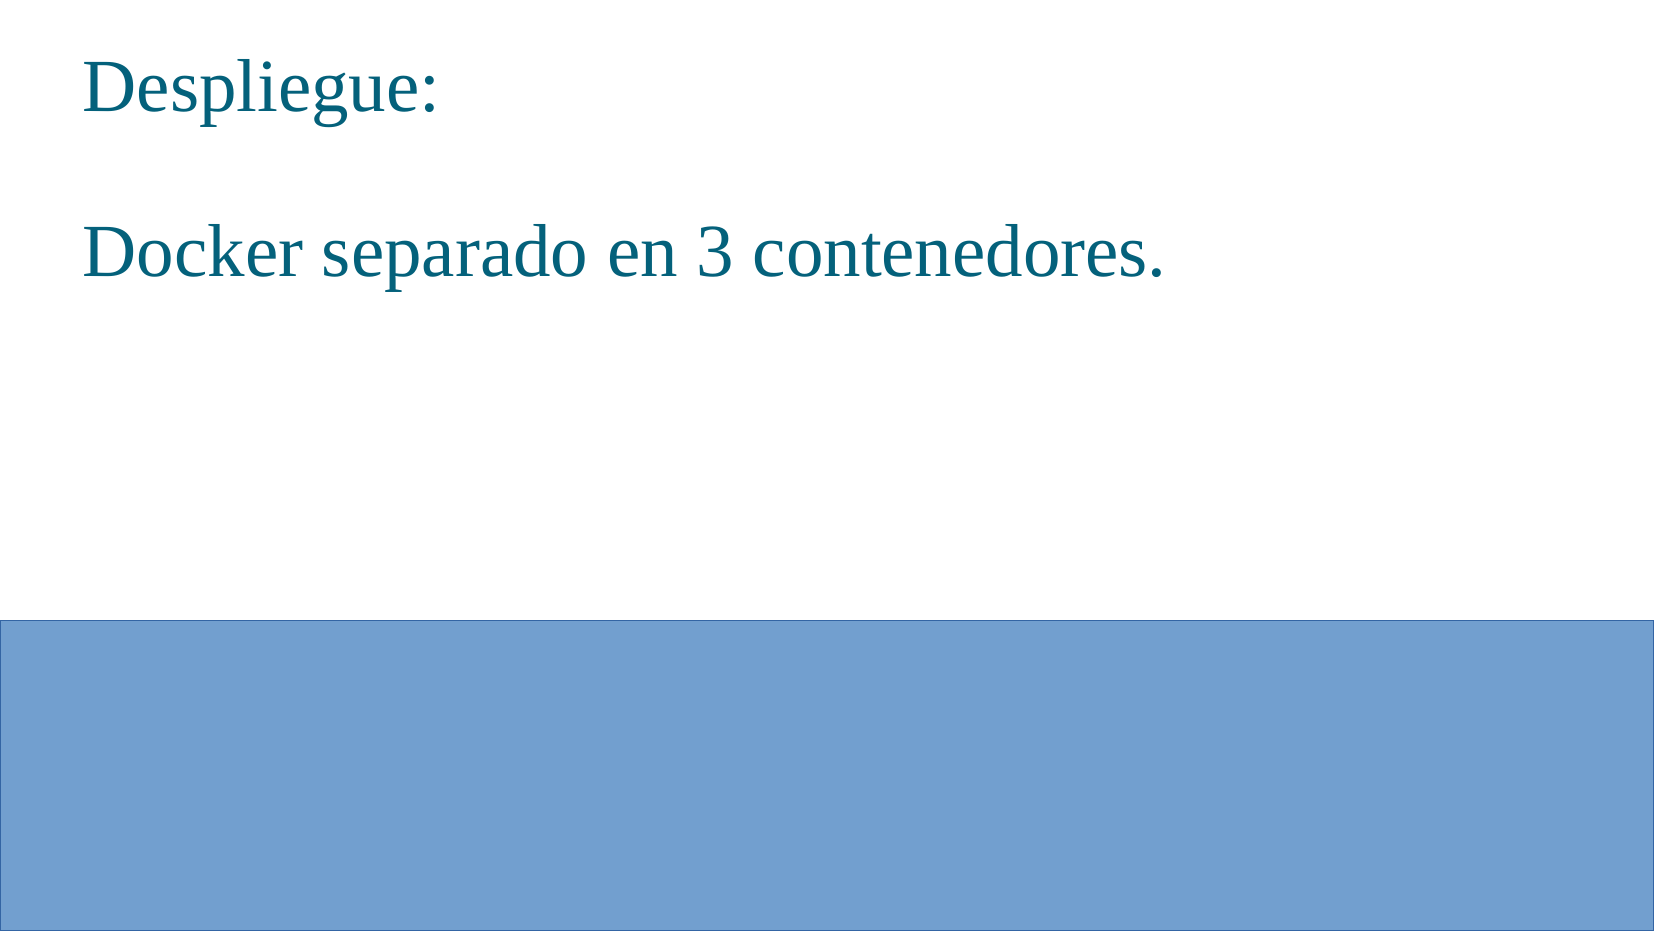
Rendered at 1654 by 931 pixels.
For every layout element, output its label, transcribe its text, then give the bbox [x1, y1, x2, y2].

title Despliegue: Docker separado en 3 contenedores. [82, 44, 1571, 576]
